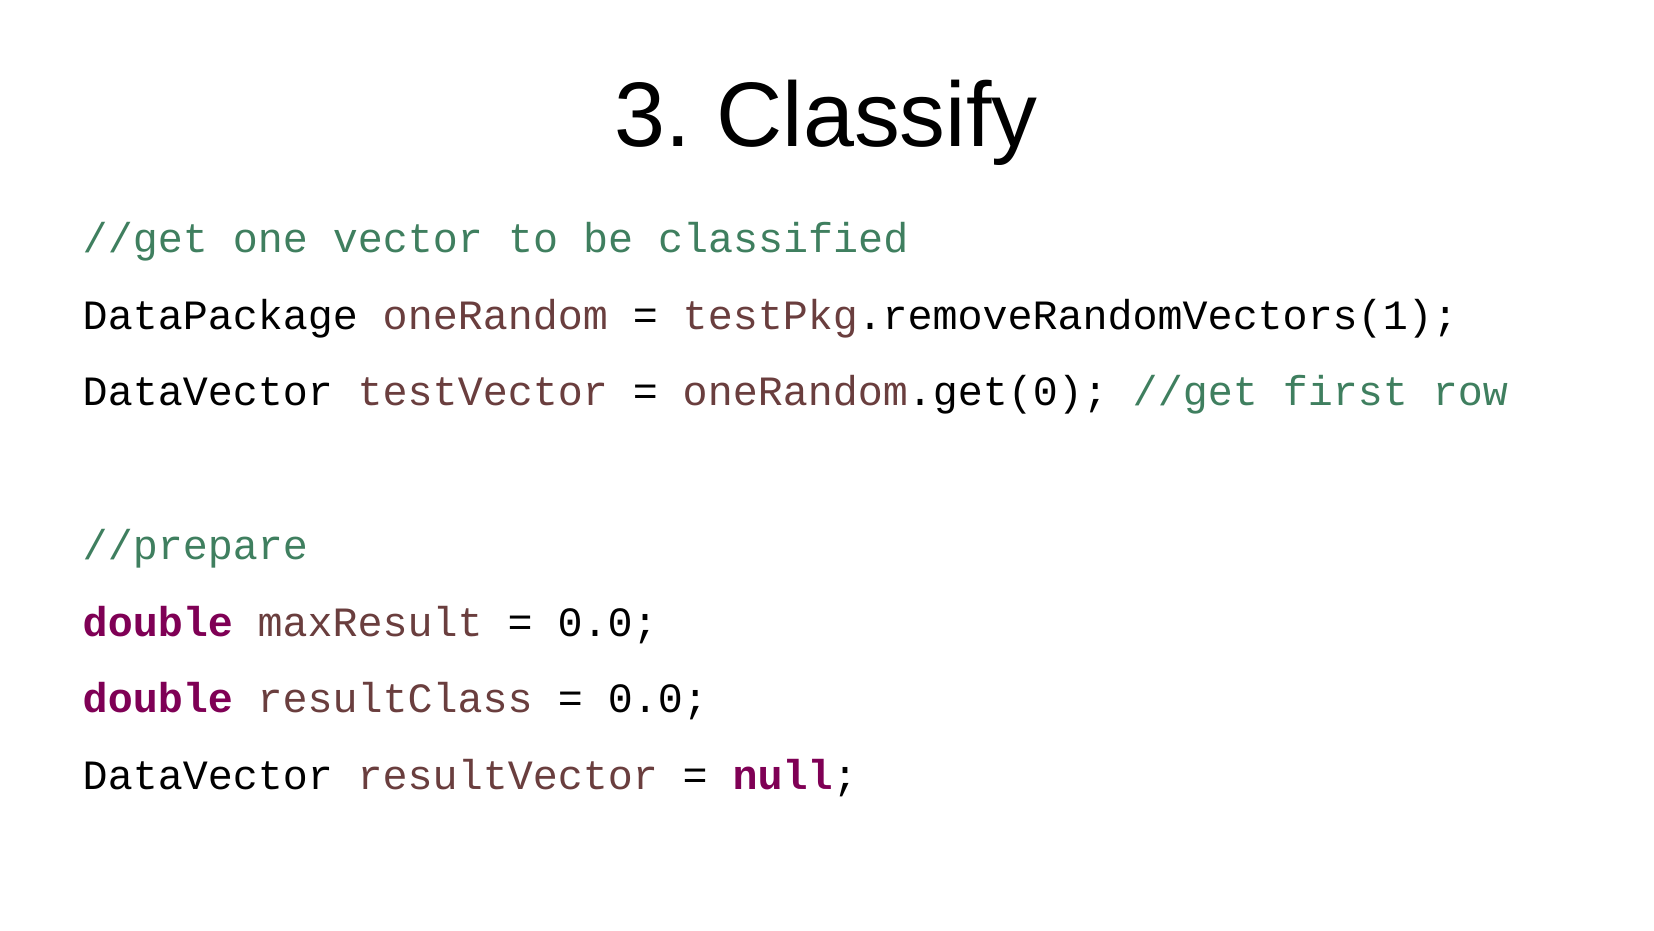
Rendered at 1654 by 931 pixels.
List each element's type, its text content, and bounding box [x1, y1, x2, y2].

list //get one vector to be classified DataPackage oneRandom = testPkg.removeRandomVectors(1); DataVector testVector = oneRandom.get(0); //get first row //prepare double maxResult = 0.0; double resultClass = 0.0; DataVector resultVector = null; [82, 217, 1595, 827]
title 3. Classify [82, 37, 1571, 193]
